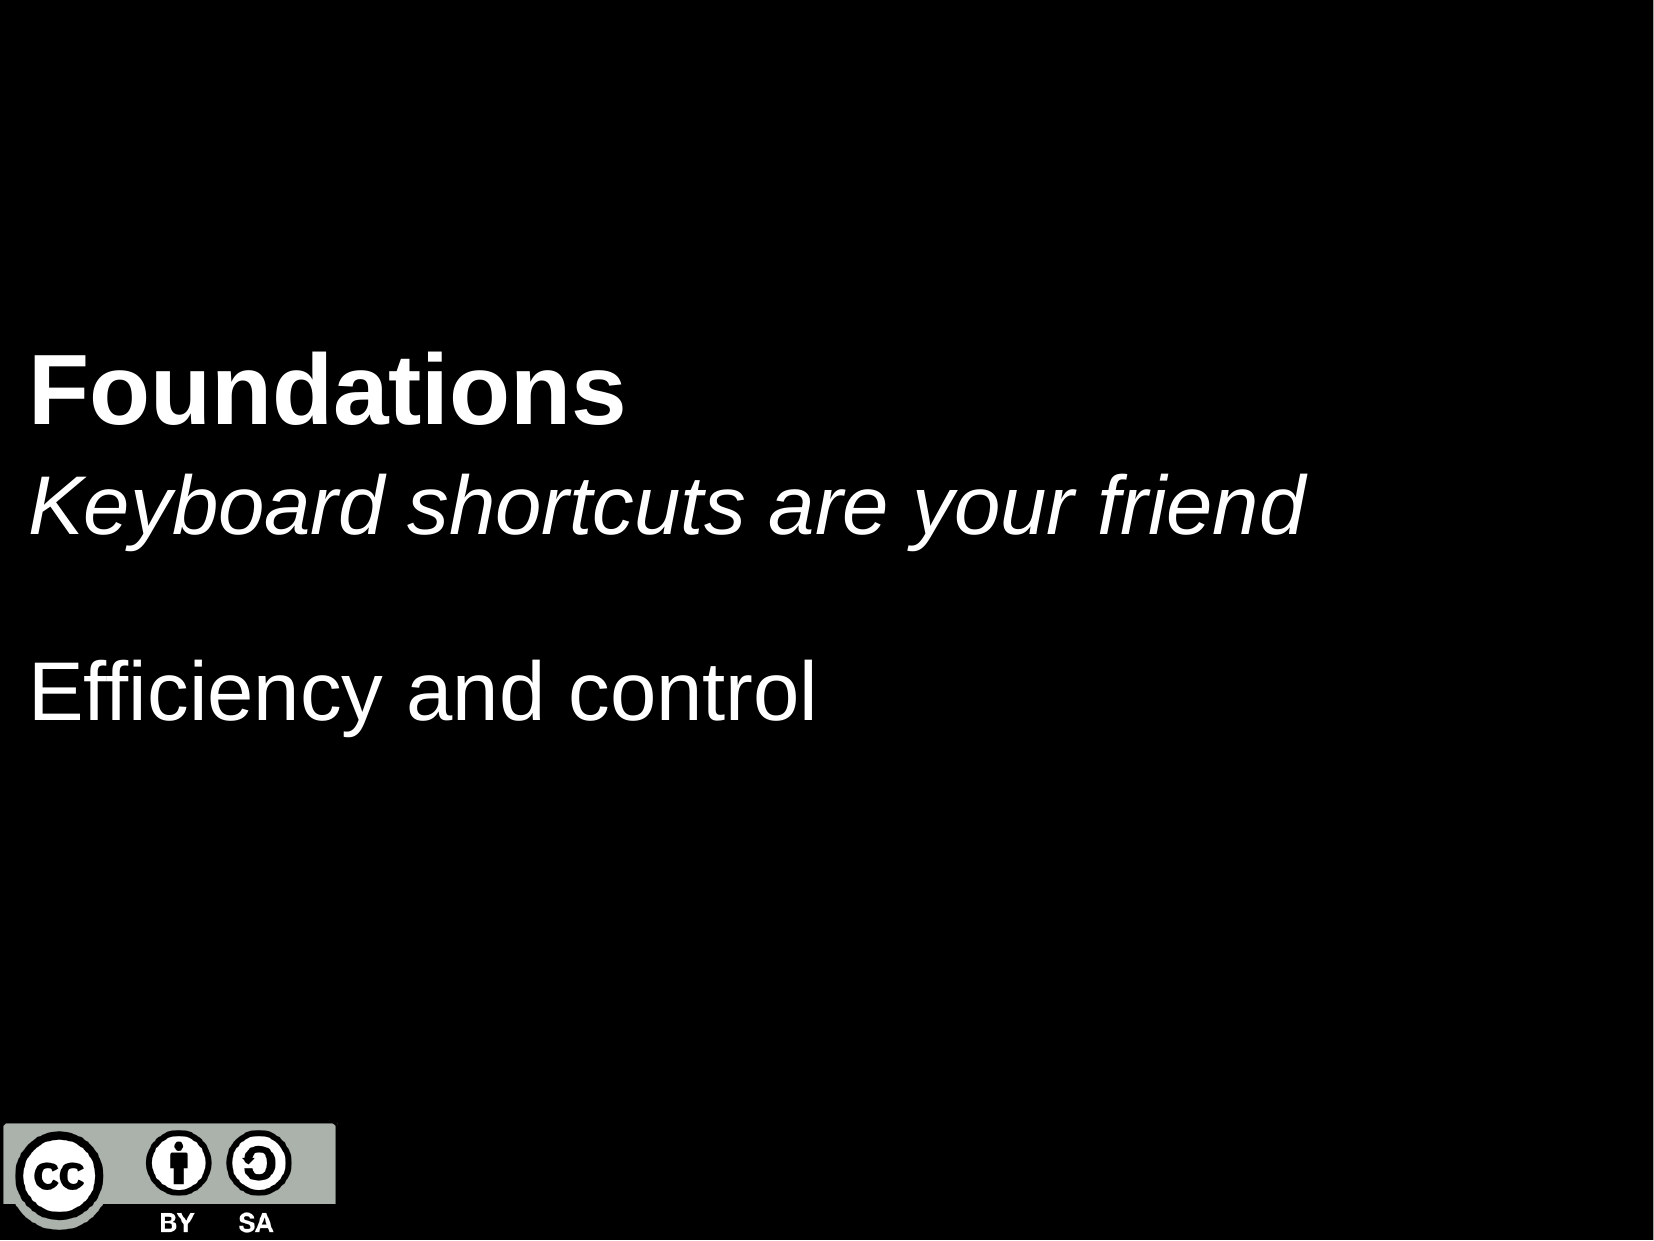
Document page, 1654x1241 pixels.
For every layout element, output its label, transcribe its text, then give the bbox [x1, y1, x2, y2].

text_box Foundations Keyboard shortcuts are your friend Efficiency and control [28, 333, 1623, 740]
picture [0, 1120, 338, 1239]
